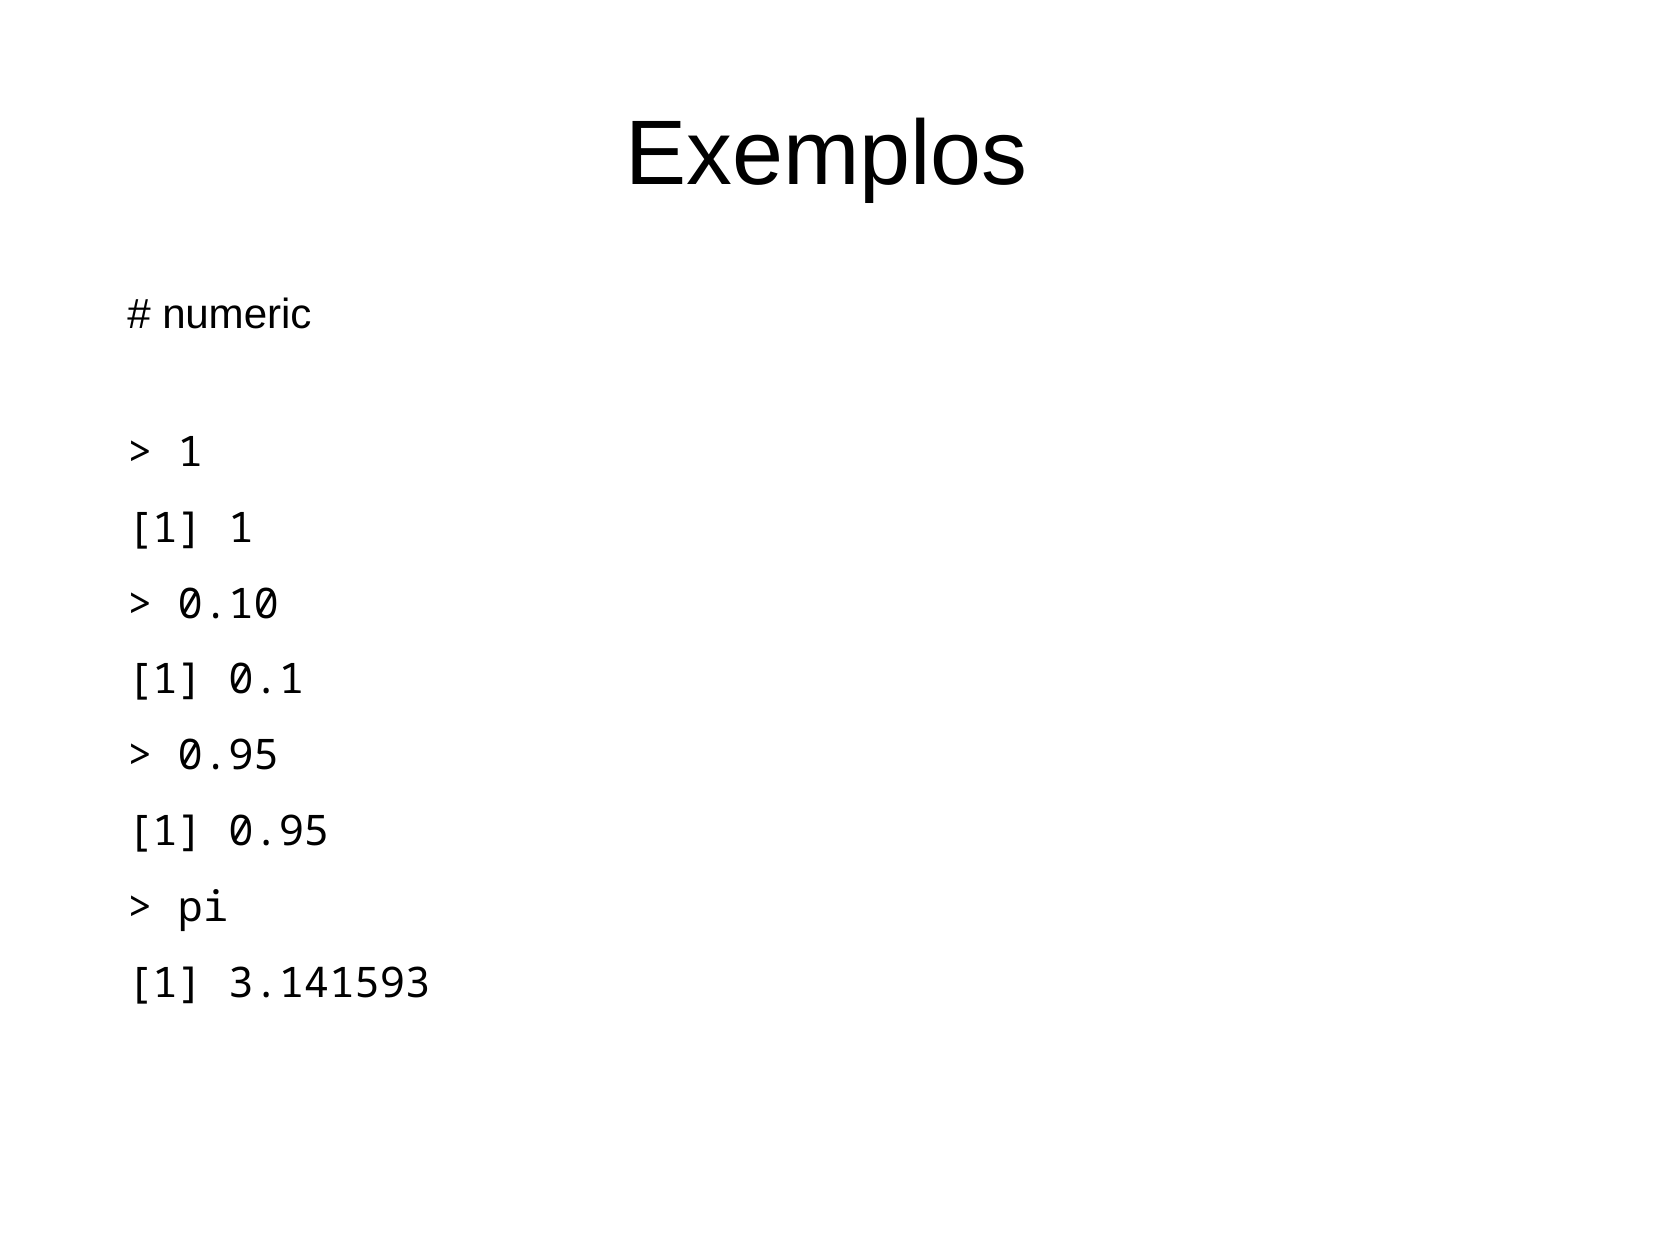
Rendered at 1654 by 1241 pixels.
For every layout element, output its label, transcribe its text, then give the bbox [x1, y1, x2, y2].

title Exemplos [82, 49, 1571, 257]
list # numeric > 1 [1] 1 > 0.10 [1] 0.1 > 0.95 [1] 0.95 > pi [1] 3.141593 [82, 290, 1571, 1010]
